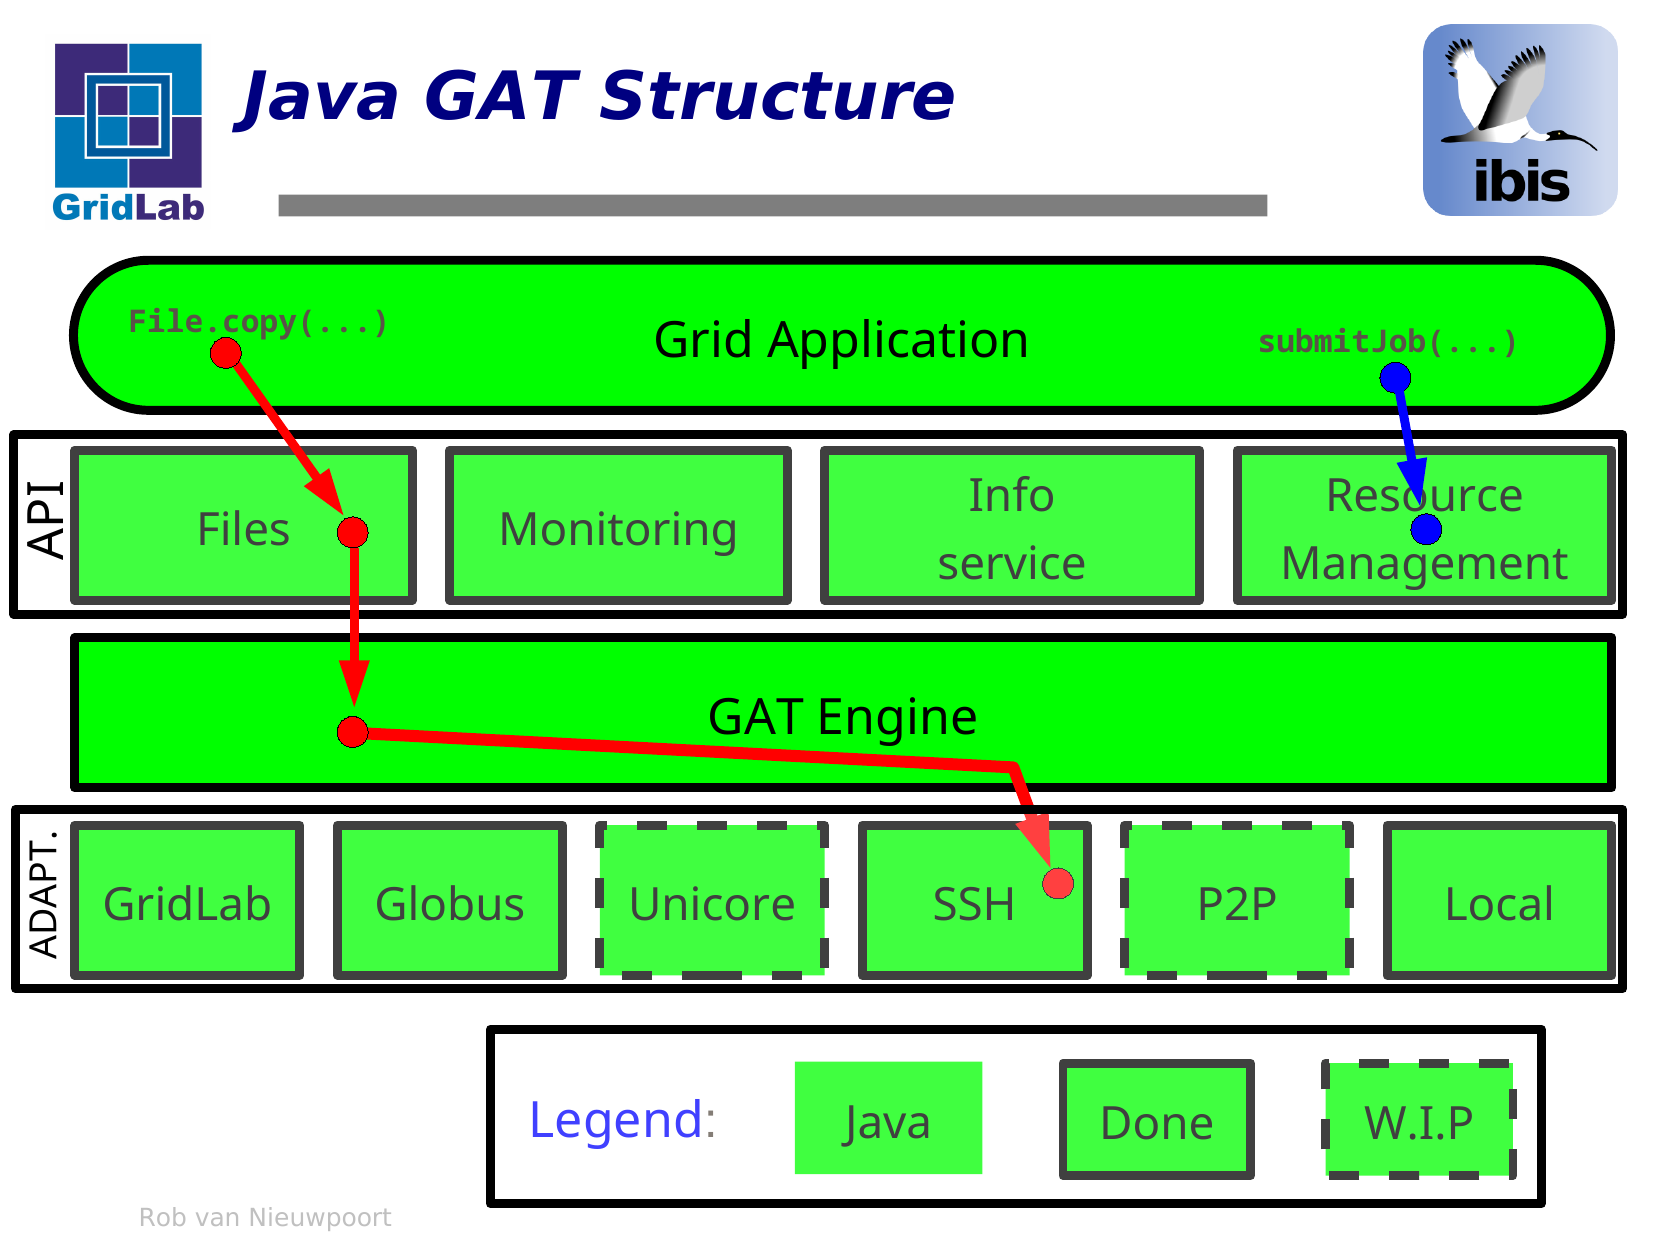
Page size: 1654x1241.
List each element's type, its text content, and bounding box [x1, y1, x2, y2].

text_box Grid Application [73, 260, 1611, 411]
text_box [15, 809, 1623, 989]
text_box [337, 716, 369, 748]
title Java GAT Structure [243, 0, 1280, 187]
text_box submitJob(...) [1257, 315, 1521, 352]
text_box GAT Engine [74, 637, 1612, 788]
text_box ADAPT. [12, 806, 83, 985]
text_box [1379, 362, 1411, 394]
text_box API [4, 431, 76, 610]
text_box File.copy(...) [128, 295, 392, 332]
picture [45, 34, 211, 230]
text_box [210, 337, 242, 369]
text_box [490, 1029, 1542, 1204]
text_box [13, 434, 1623, 615]
picture [1423, 24, 1618, 216]
